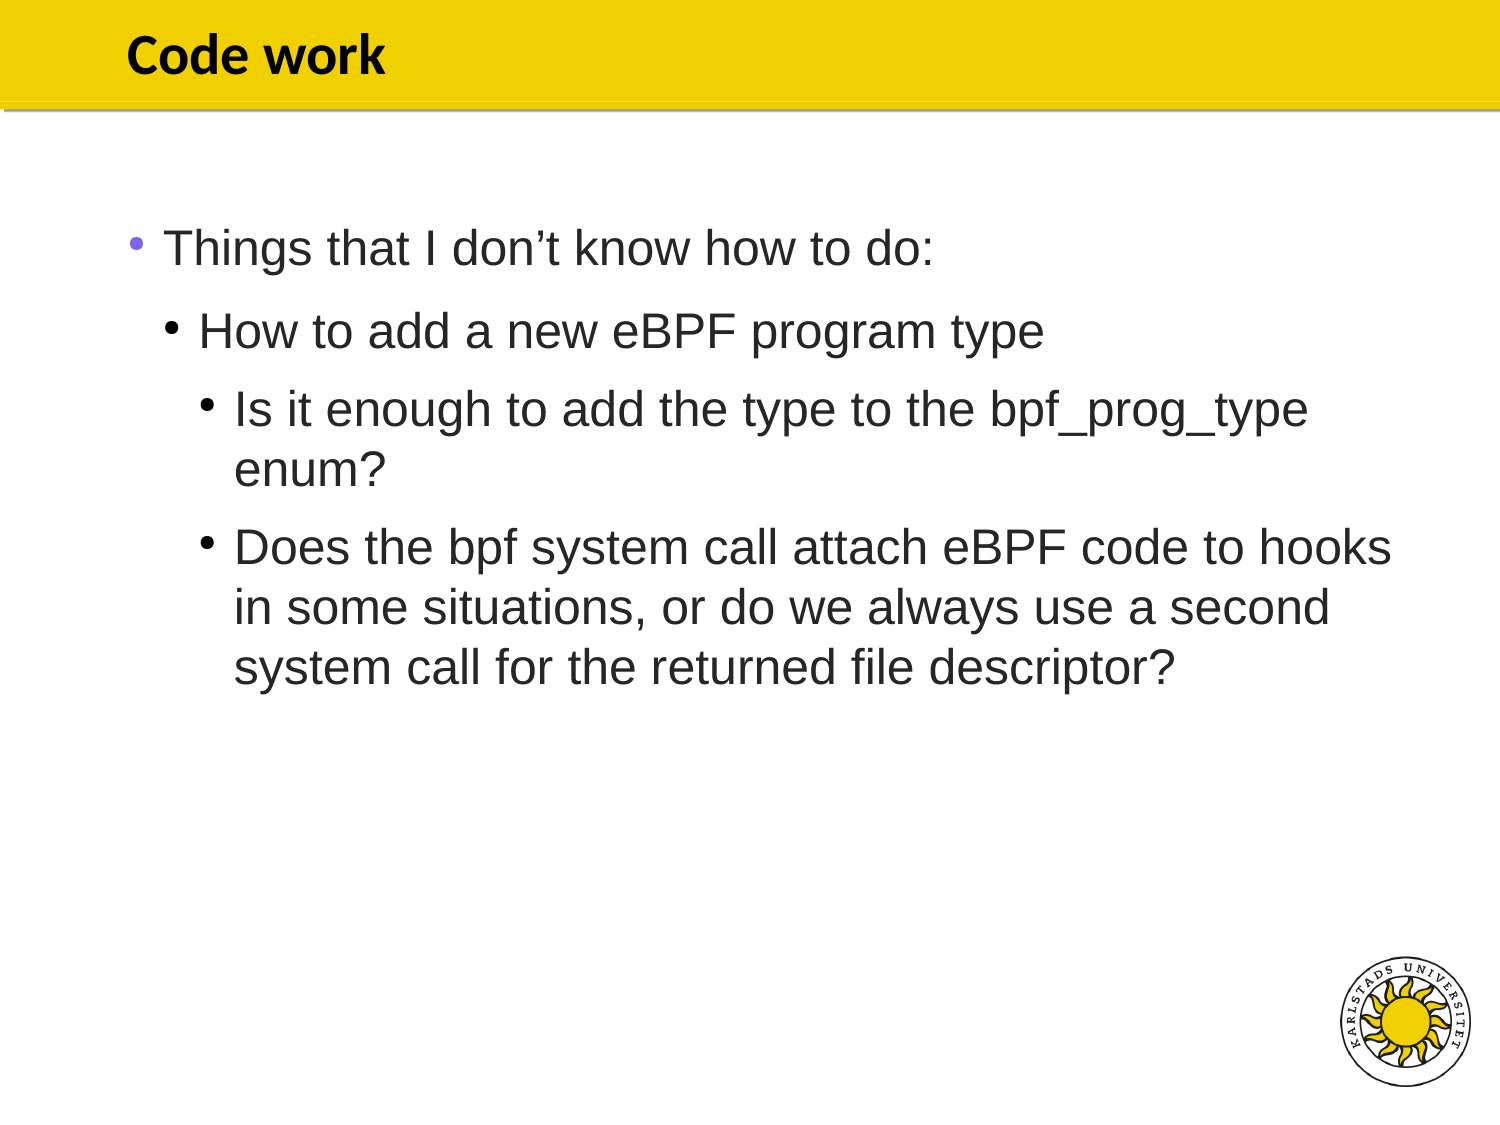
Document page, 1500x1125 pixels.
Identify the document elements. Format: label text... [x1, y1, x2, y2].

title Code work [112, 0, 1388, 102]
list Things that I don’t know how to do: How to add a new eBPF program type Is it enough to add the type to the bpf_prog_type enum? Does the bpf system call attach eBPF code to hooks in some situations, or do we always use a second system call for the returned file descriptor? [112, 137, 1441, 991]
picture [1340, 948, 1471, 1095]
